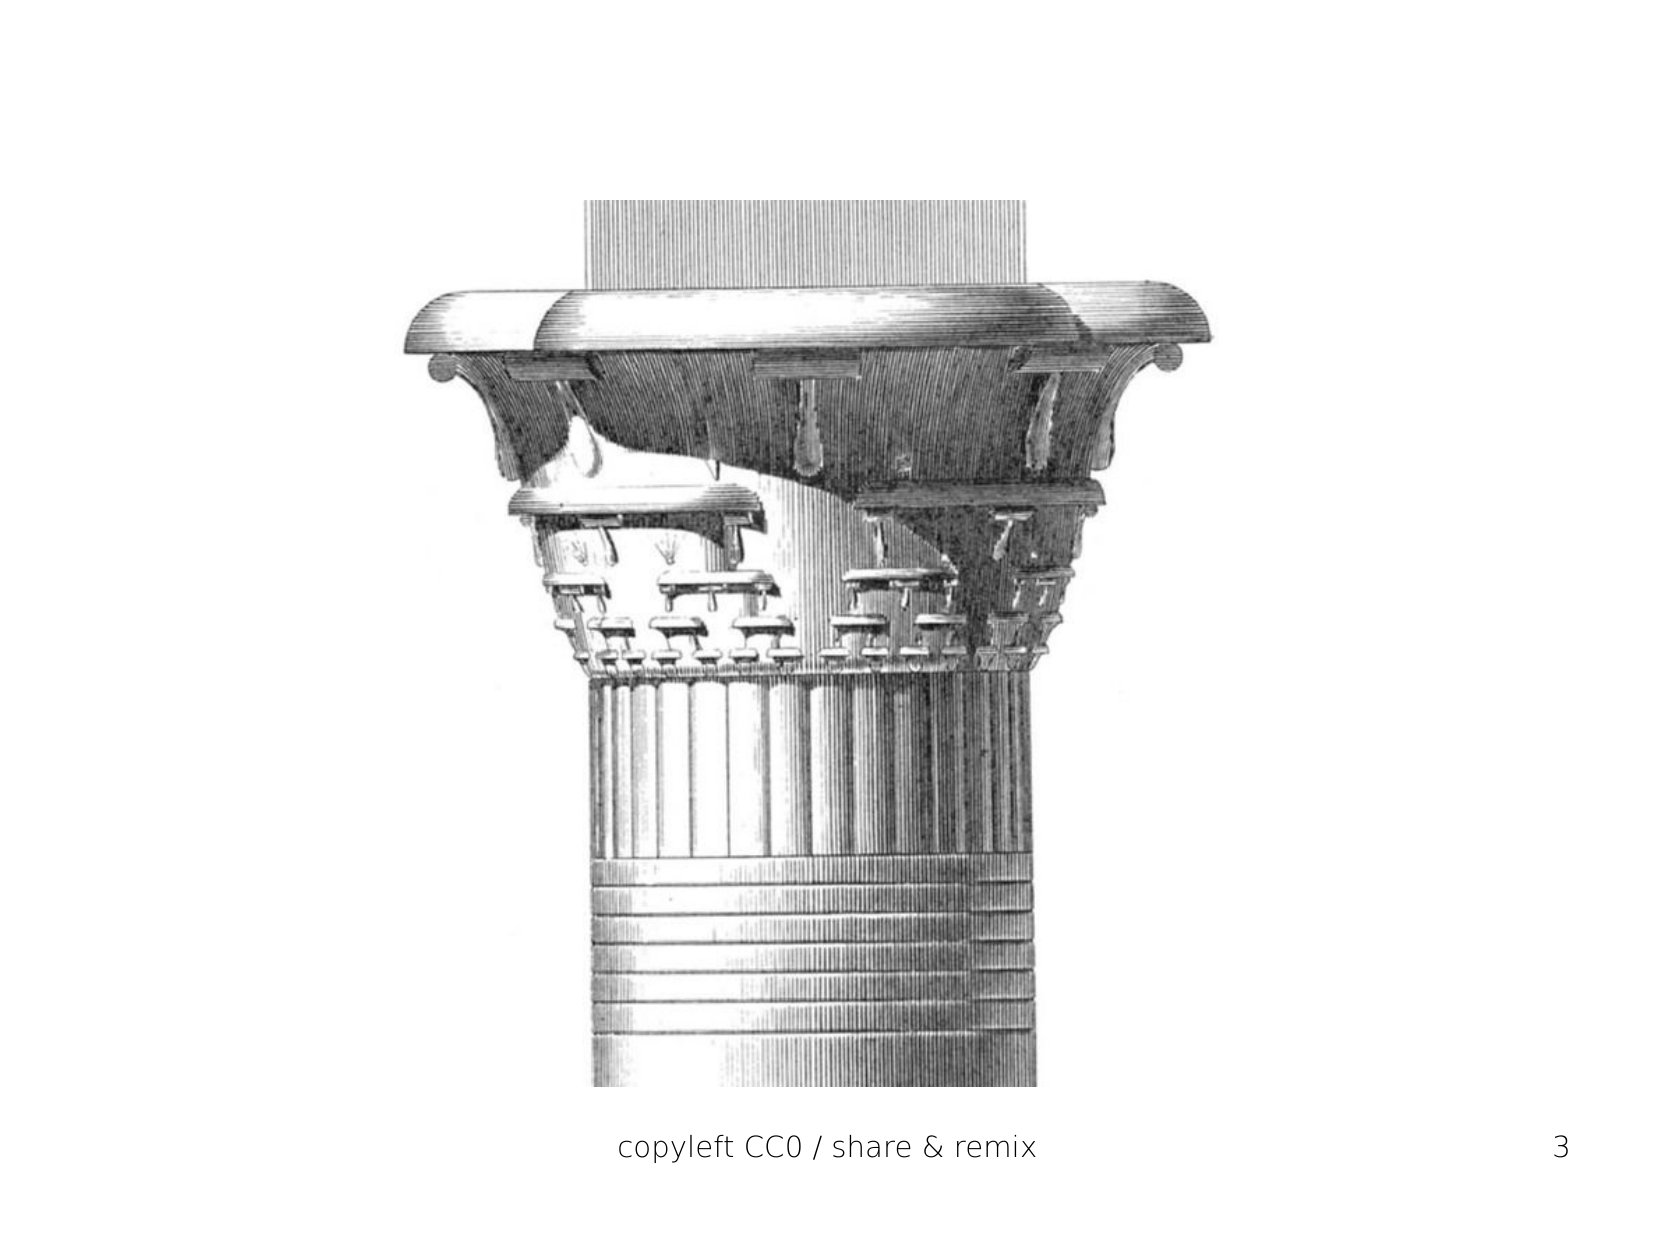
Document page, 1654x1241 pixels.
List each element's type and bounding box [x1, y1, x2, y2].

picture [382, 200, 1272, 1087]
